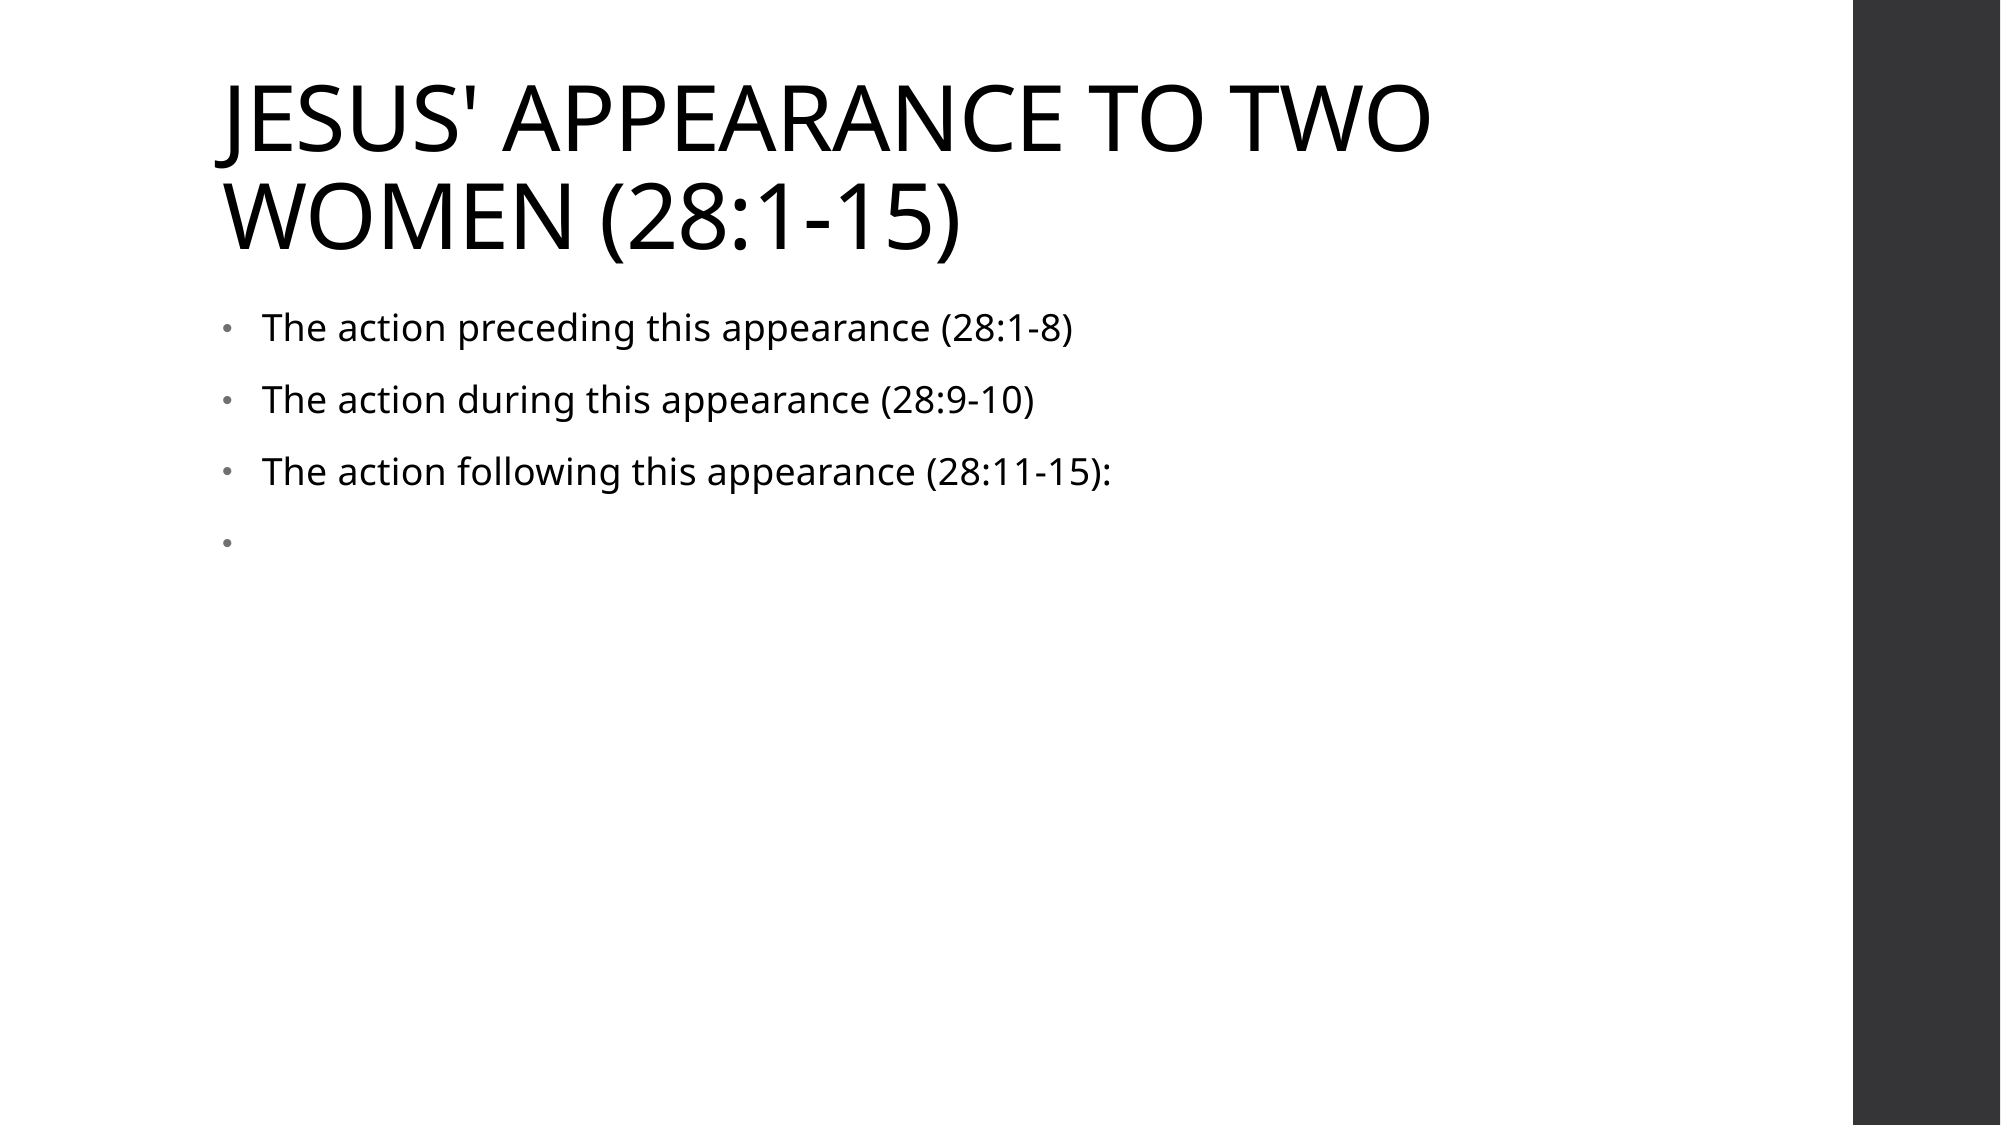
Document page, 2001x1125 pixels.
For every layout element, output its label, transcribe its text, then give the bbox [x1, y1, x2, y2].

title JESUS' APPEARANCE TO TWO WOMEN (28:1-15) [206, 60, 1797, 278]
list The action preceding this appearance (28:1-8) The action during this appearance (28:9-10) The action following this appearance (28:11-15): [206, 299, 1617, 1014]
